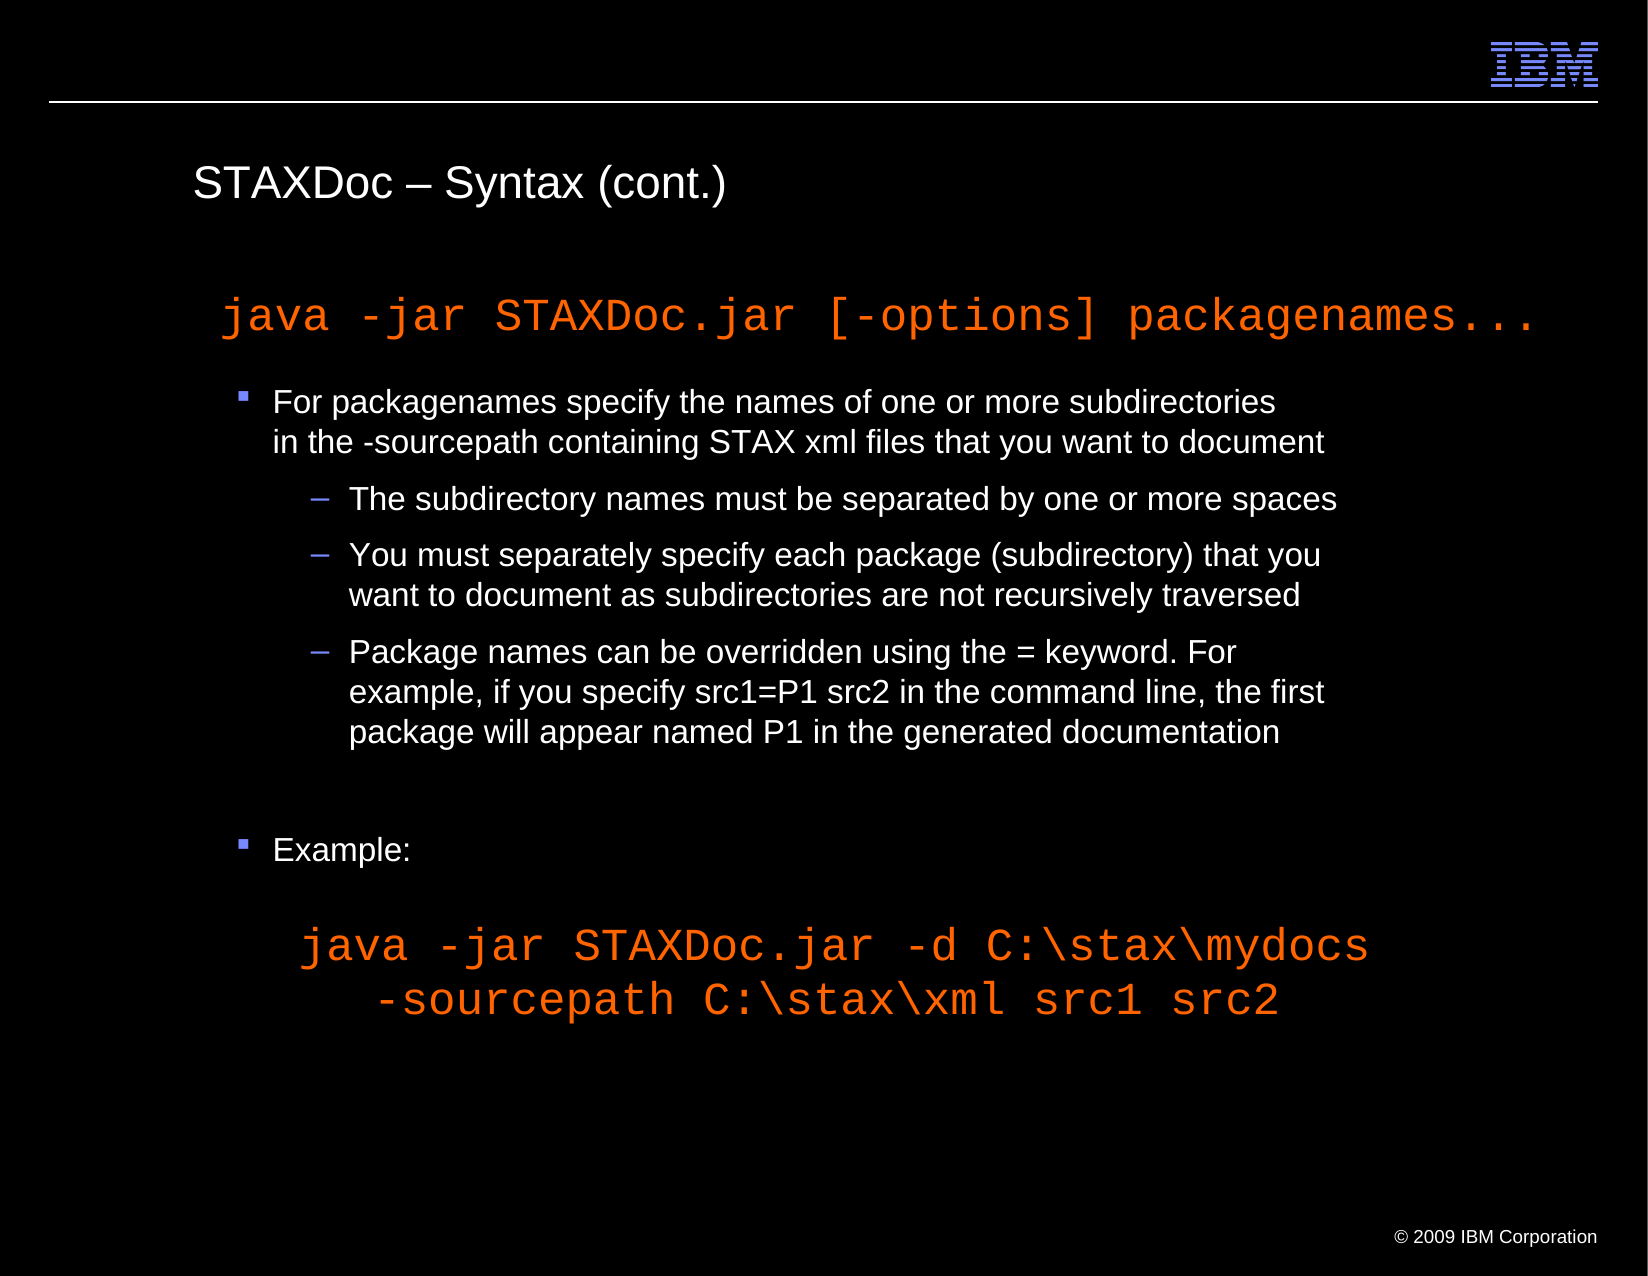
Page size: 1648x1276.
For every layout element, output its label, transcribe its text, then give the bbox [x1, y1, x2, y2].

text_box For packagenames specify the names of one or more subdirectories in the -sourcepath containing STAX xml files that you want to document The subdirectory names must be separated by one or more spaces You must separately specify each package (subdirectory) that you want to document as subdirectories are not recursively traversed Package names can be overridden using the = keyword. For example, if you specify src1=P1 src2 in the command line, the first package will appear named P1 in the generated documentation Example: java -jar STAXDoc.jar -d C:\stax\mydocs -sourcepath C:\stax\xml src1 src2 [221, 372, 1524, 1095]
picture [1491, 42, 1598, 87]
text_box java -jar STAXDoc.jar [-options] packagenames... [220, 284, 1648, 340]
title STAXDoc – Syntax (cont.) [175, 150, 1648, 244]
